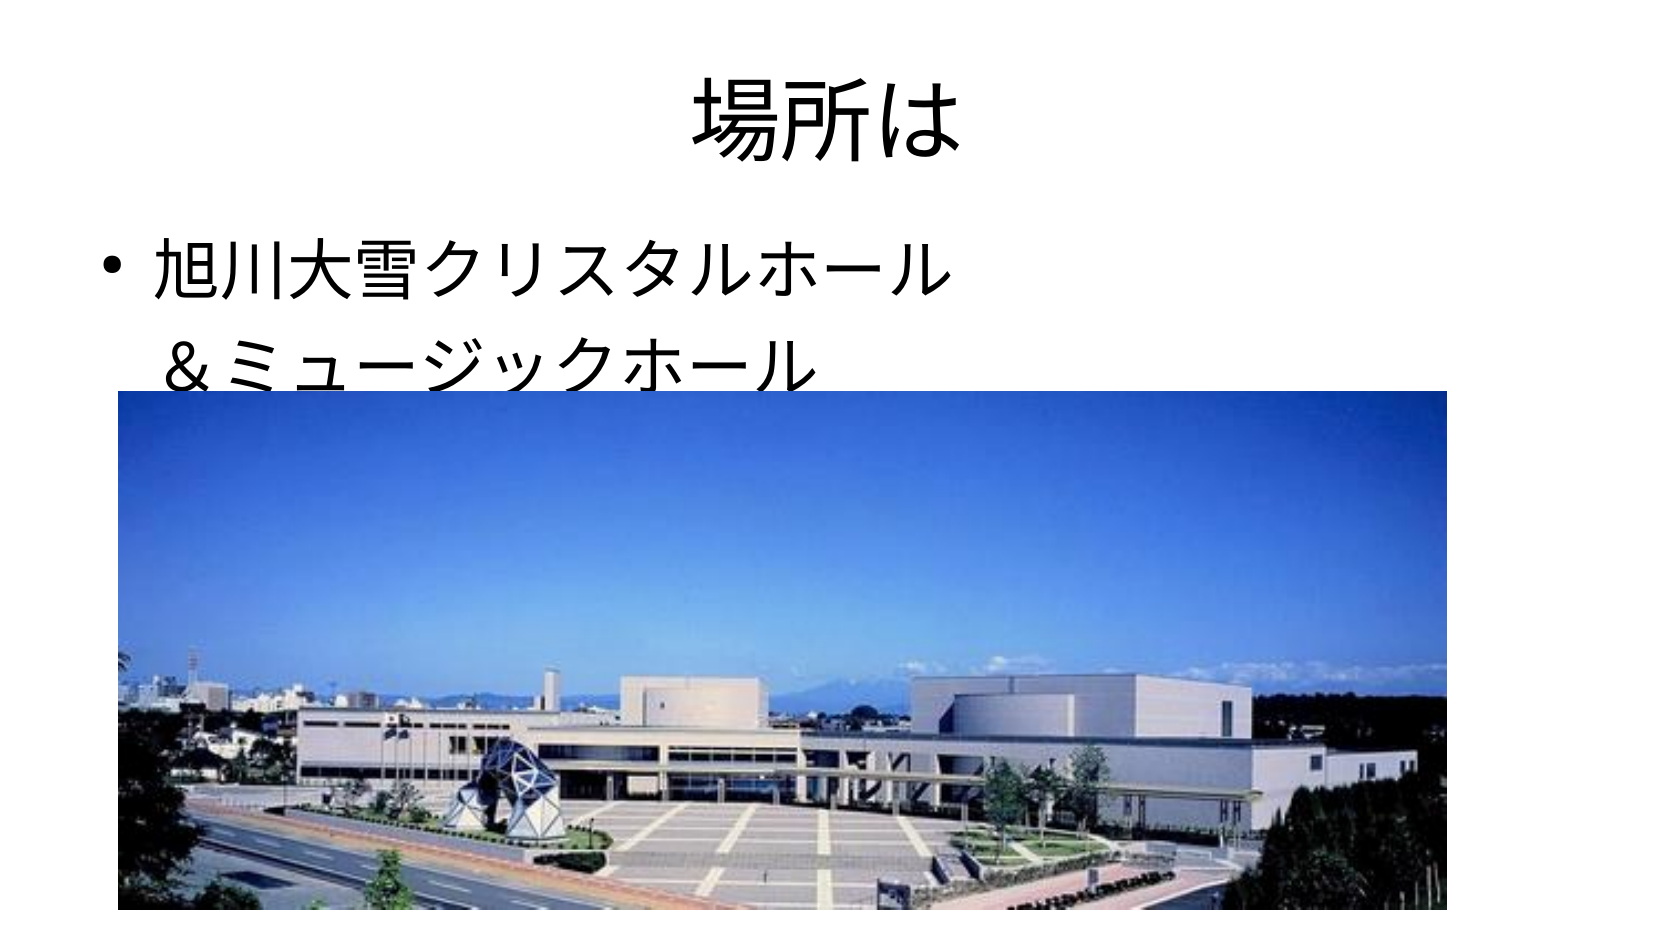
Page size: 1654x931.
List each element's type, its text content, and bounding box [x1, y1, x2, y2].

title 場所は [82, 37, 1571, 193]
list 旭川大雪クリスタルホール ＆ミュージックホール [82, 217, 1571, 758]
picture [118, 391, 1447, 910]
